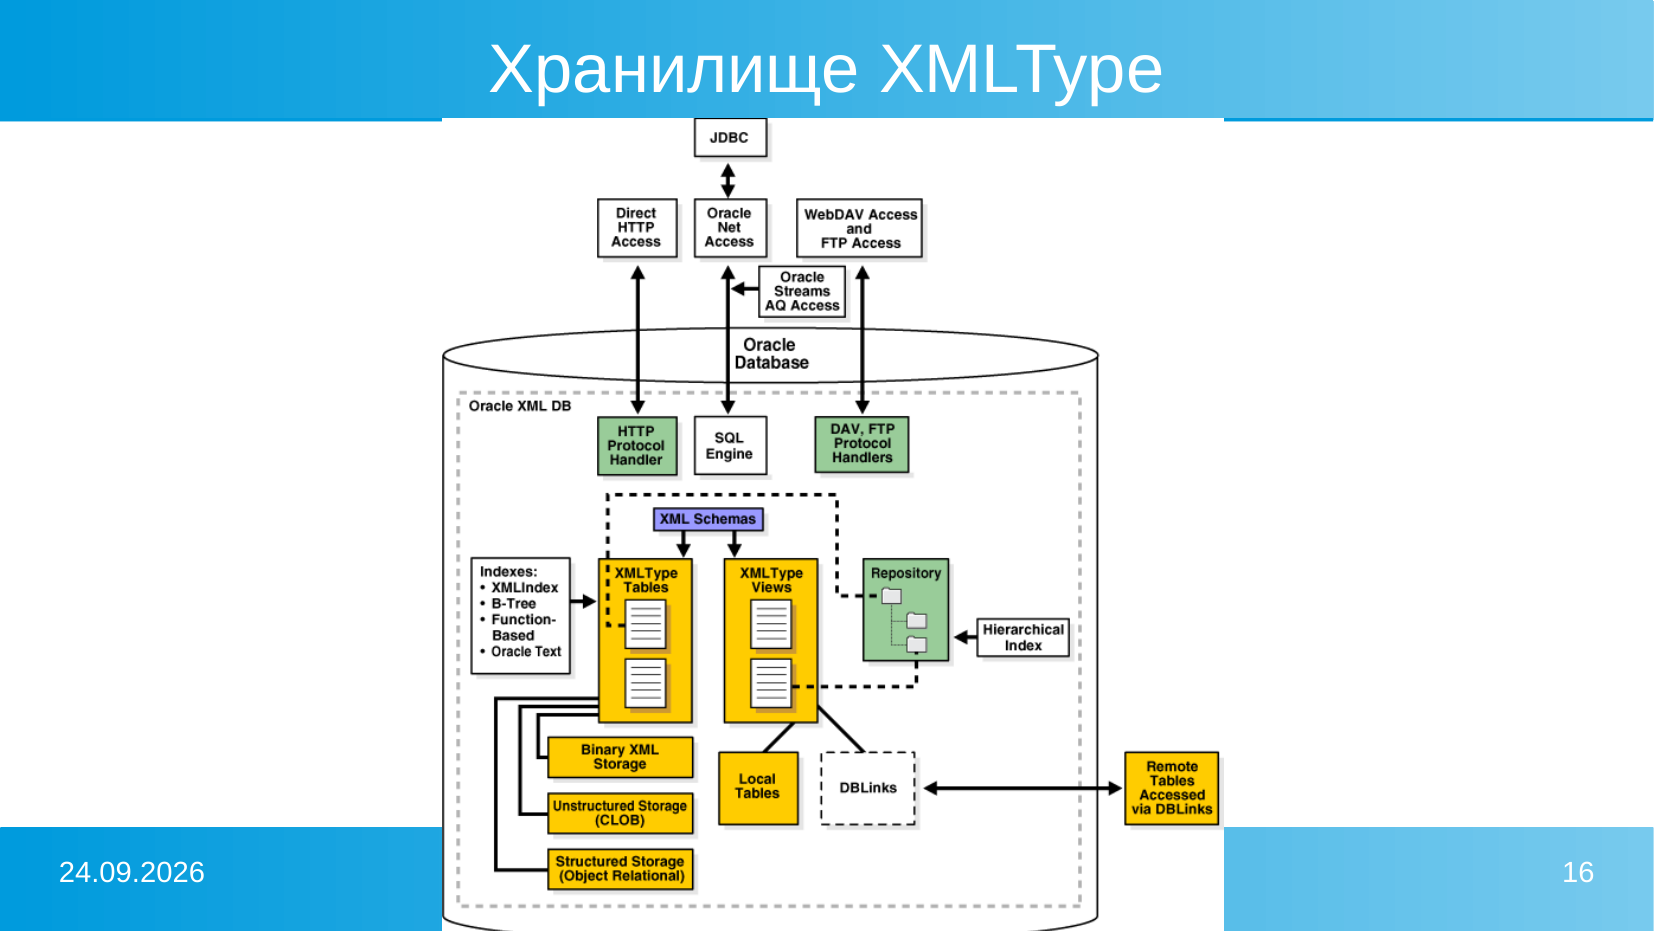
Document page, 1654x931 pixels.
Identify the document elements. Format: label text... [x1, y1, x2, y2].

picture [442, 118, 1224, 931]
title Хранилище XMLType [59, 29, 1595, 108]
